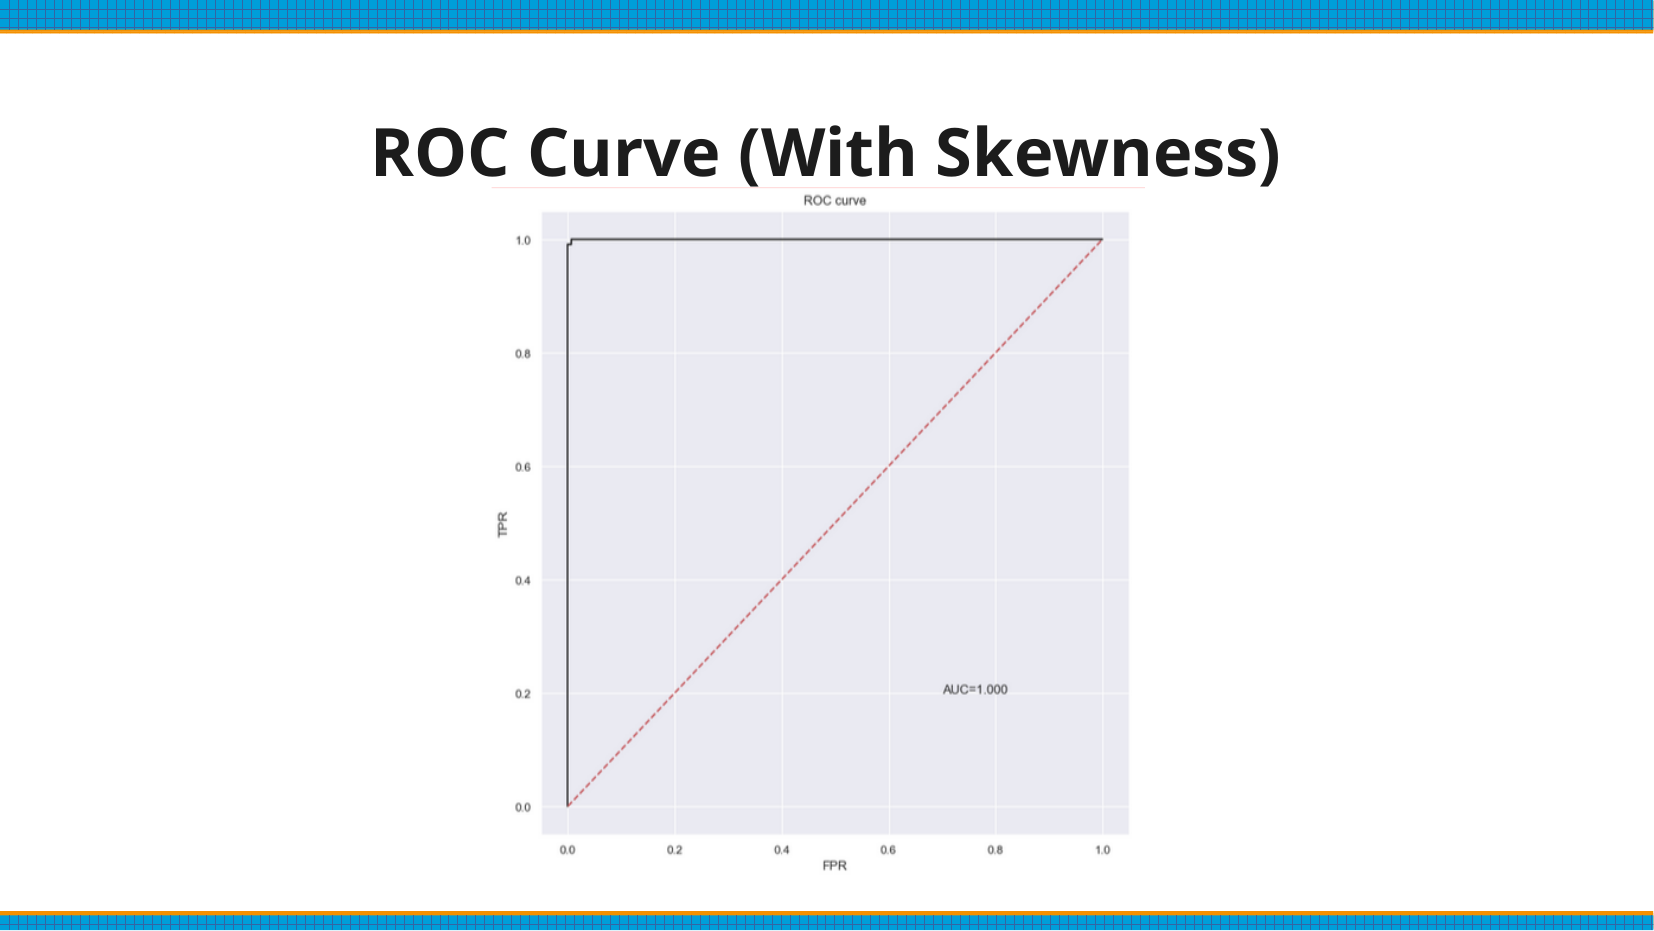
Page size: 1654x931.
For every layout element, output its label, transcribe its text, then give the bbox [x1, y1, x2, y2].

subtitle ROC Curve (With Skewness) [82, 105, 1571, 826]
picture [487, 187, 1145, 882]
